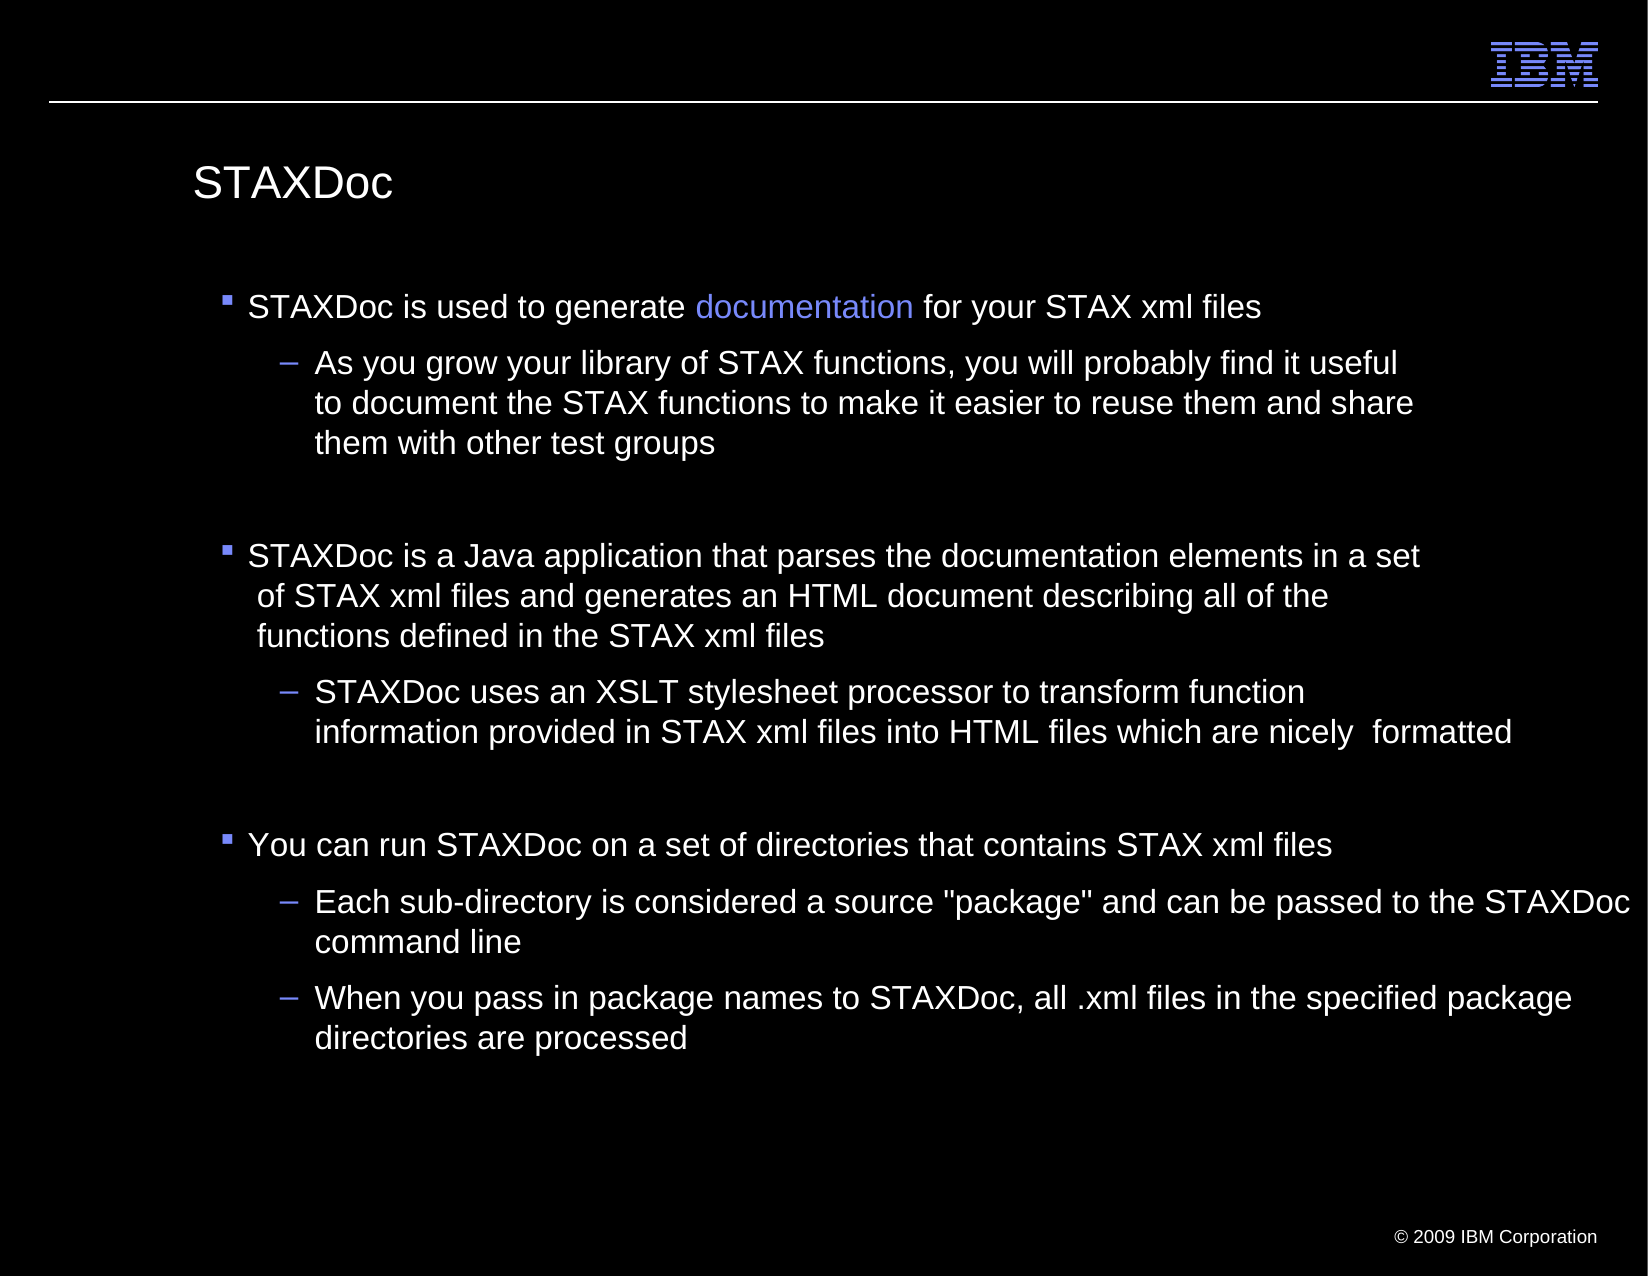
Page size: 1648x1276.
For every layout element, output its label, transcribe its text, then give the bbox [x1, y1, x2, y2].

text_box STAXDoc is used to generate documentation for your STAX xml files As you grow your library of STAX functions, you will probably find it useful to document the STAX functions to make it easier to reuse them and share them with other test groups STAXDoc is a Java application that parses the documentation elements in a set of STAX xml files and generates an HTML document describing all of the functions defined in the STAX xml files STAXDoc uses an XSLT stylesheet processor to transform function information provided in STAX xml files into HTML files which are nicely formatted You can run STAXDoc on a set of directories that contains STAX xml files Each sub-directory is considered a source "package" and can be passed to the STAXDoc command line When you pass in package names to STAXDoc, all .xml files in the specified package directories are processed [220, 284, 1648, 1154]
picture [1491, 42, 1598, 87]
title STAXDoc [175, 150, 1648, 244]
